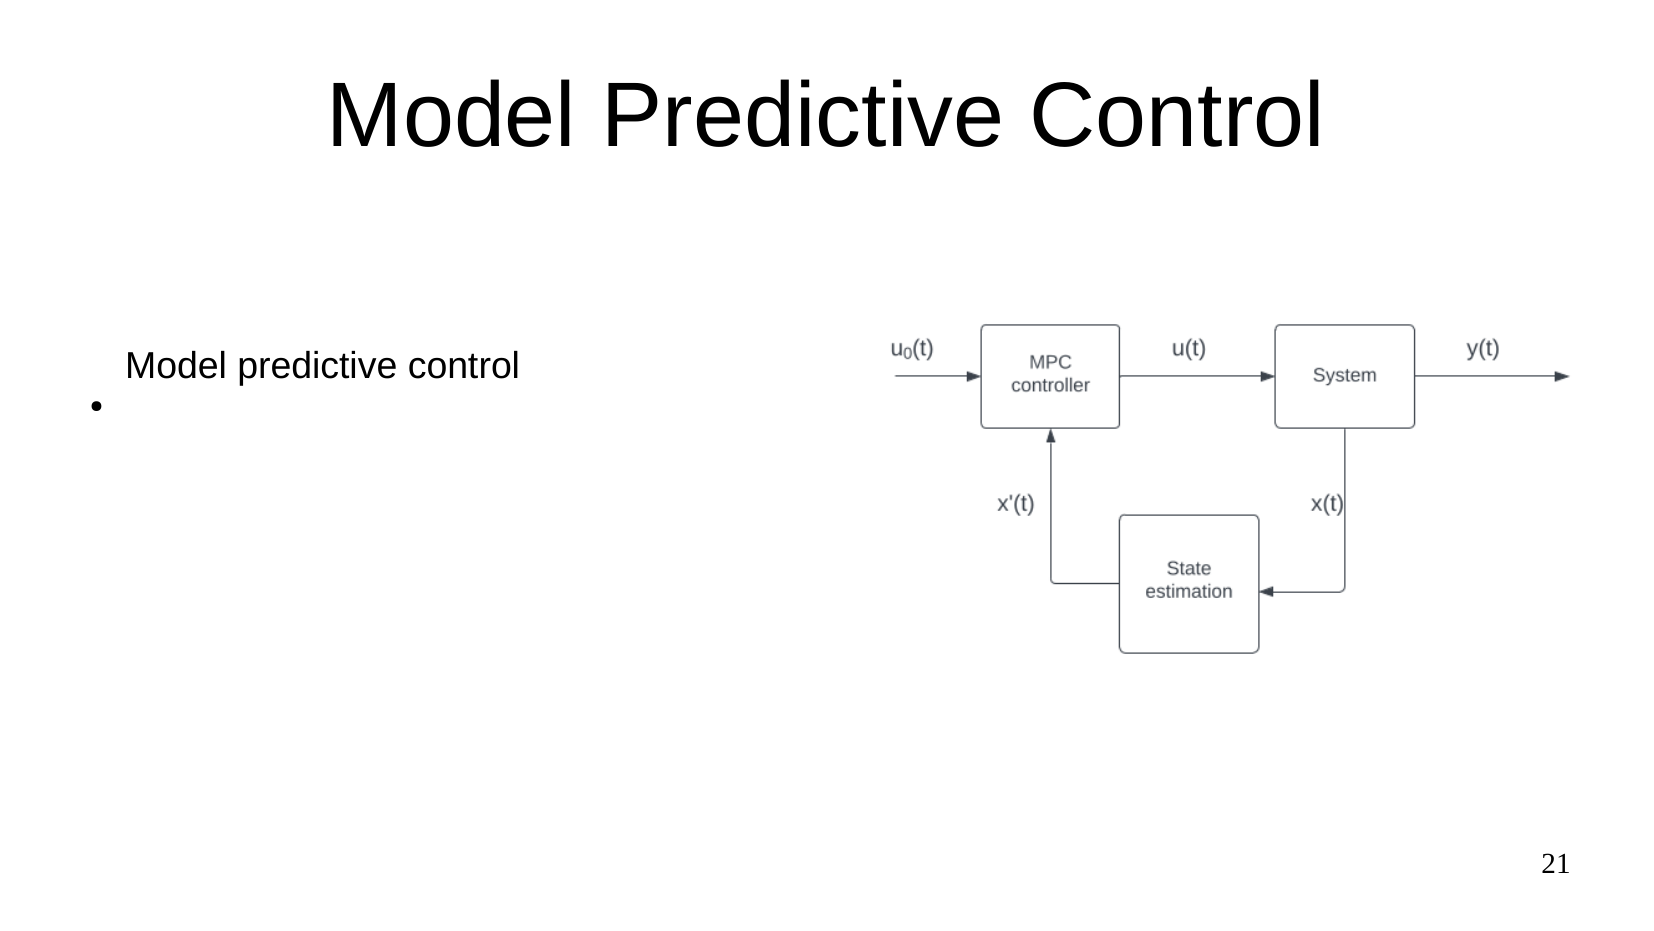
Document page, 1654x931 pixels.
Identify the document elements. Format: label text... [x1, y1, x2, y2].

text_box Model predictive control [75, 337, 863, 713]
picture [881, 312, 1576, 676]
title Model Predictive Control [82, 37, 1571, 193]
